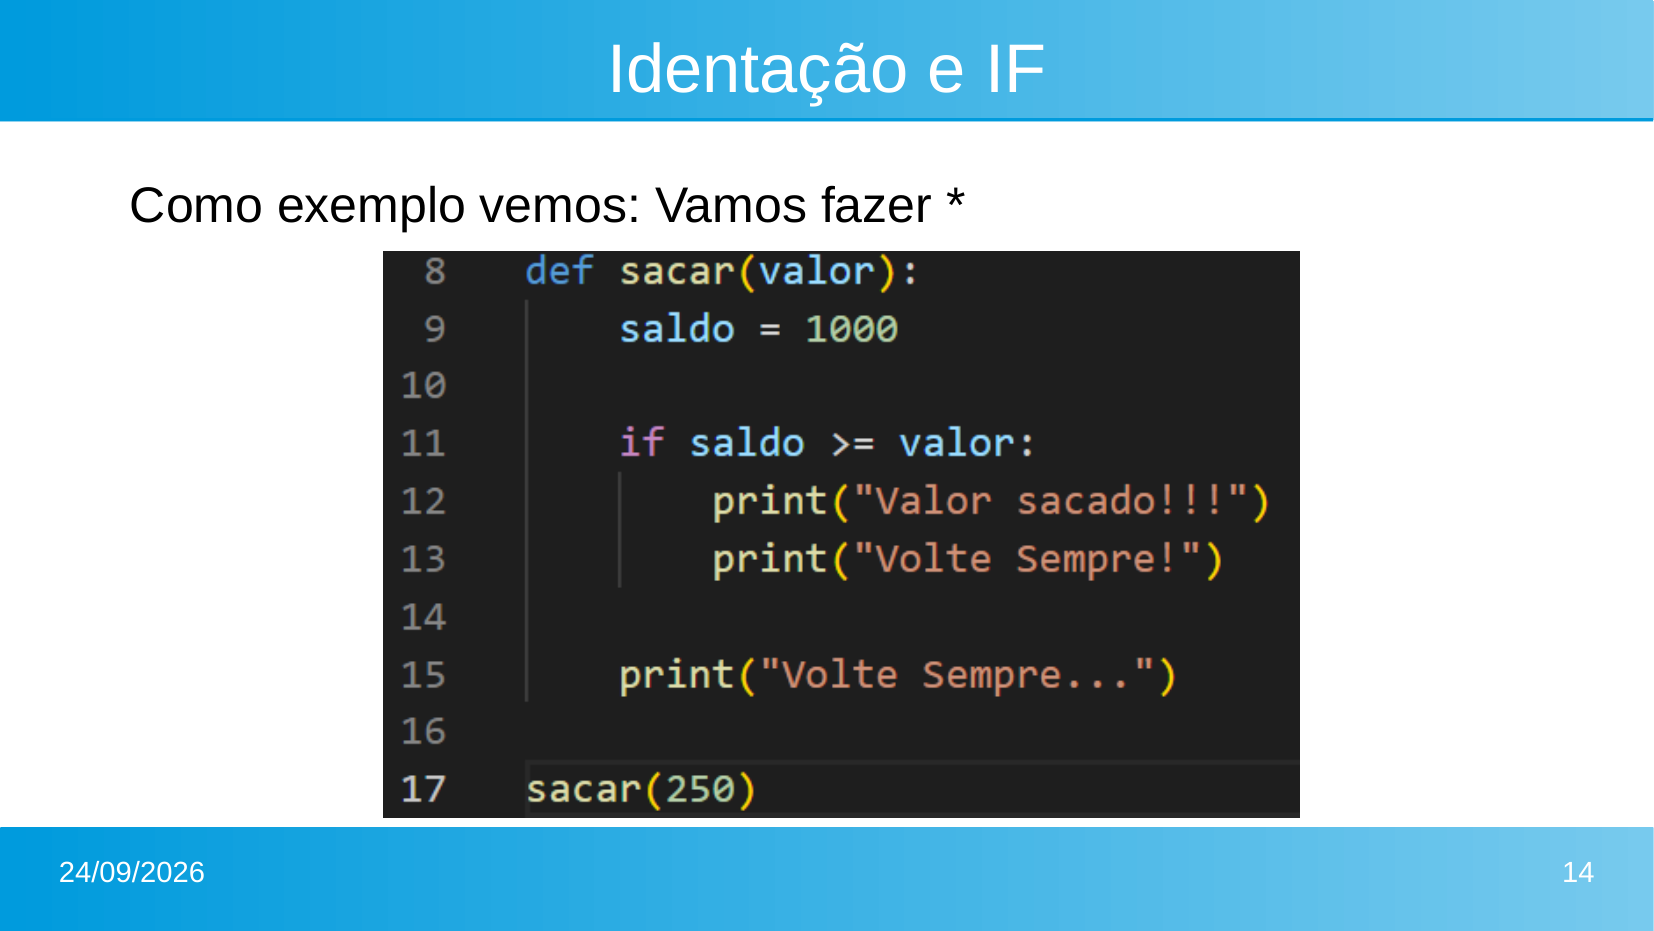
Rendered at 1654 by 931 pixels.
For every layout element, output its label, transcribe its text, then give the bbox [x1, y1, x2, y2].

picture [383, 251, 1300, 818]
title Identação e IF [59, 29, 1595, 108]
list Como exemplo vemos: Vamos fazer * [59, 177, 1595, 768]
